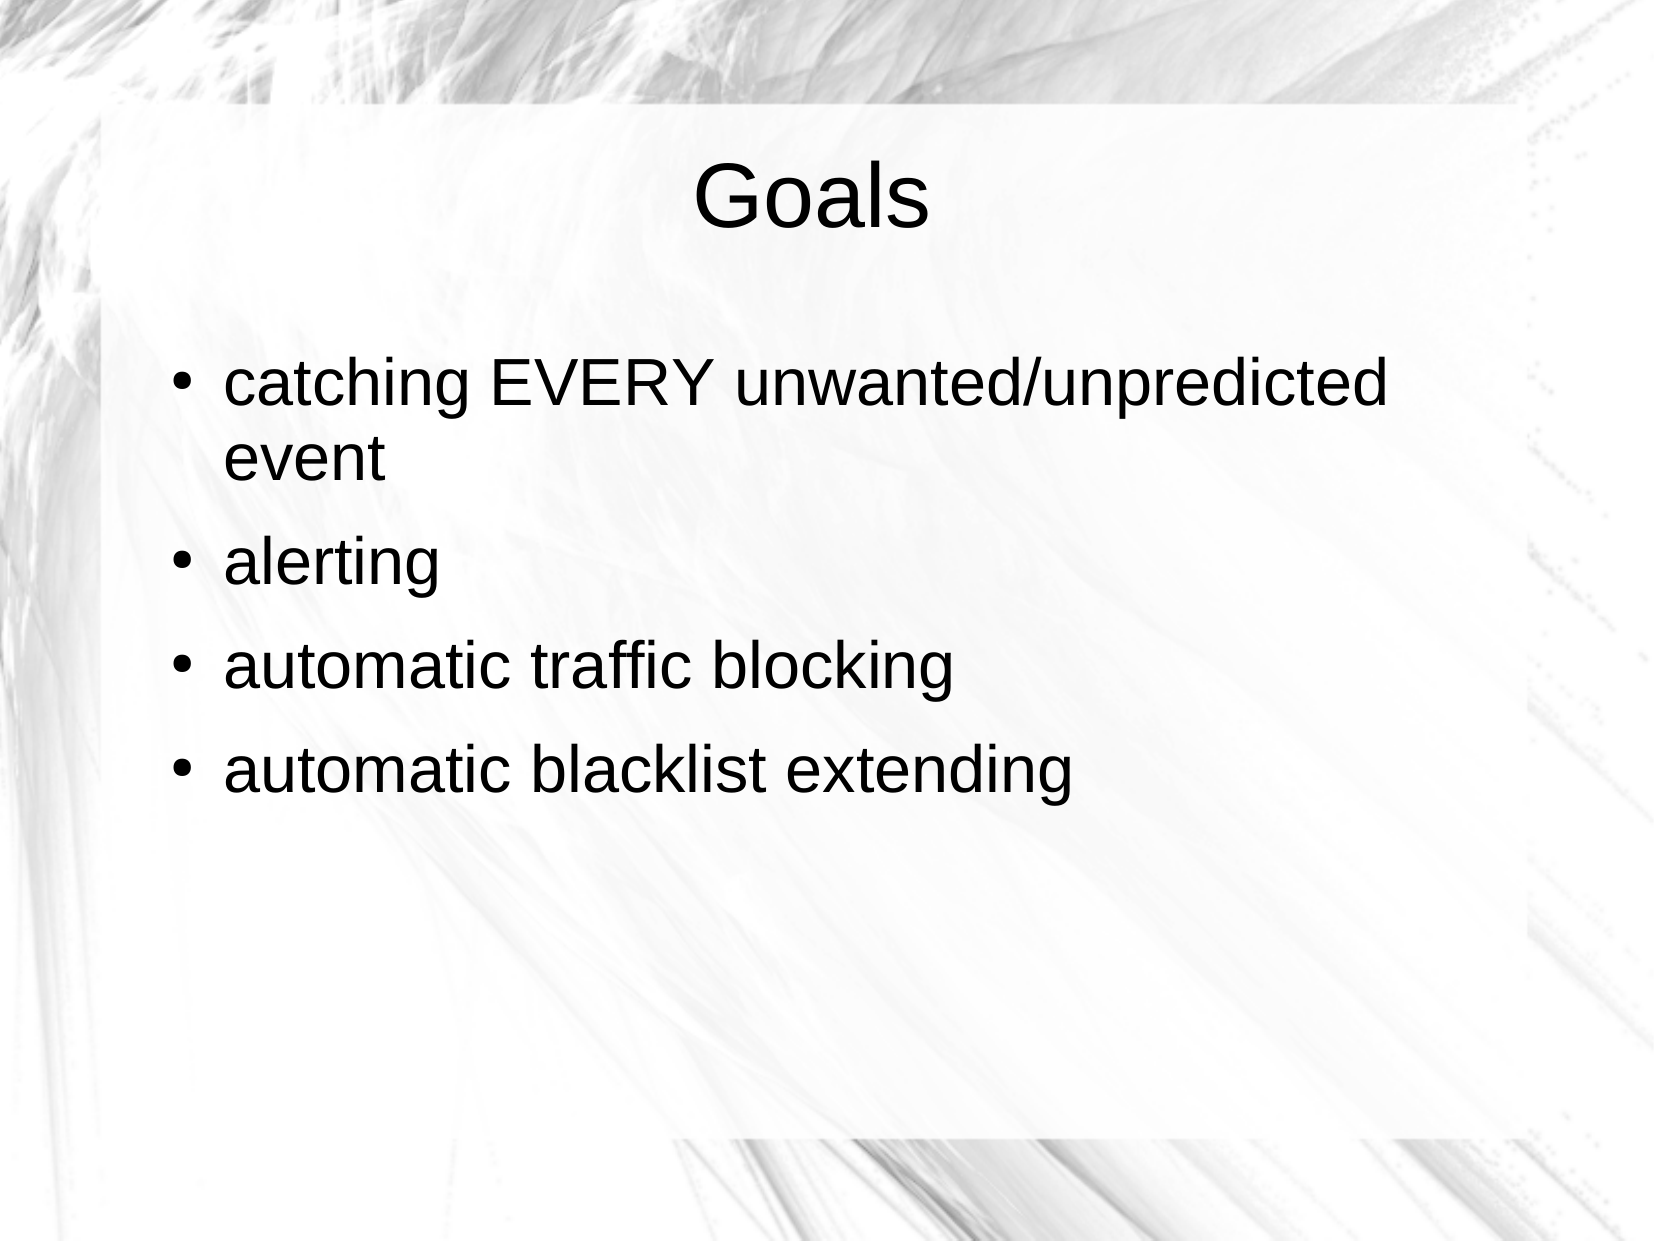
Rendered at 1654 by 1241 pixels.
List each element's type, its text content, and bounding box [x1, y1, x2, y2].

list catching EVERY unwanted/unpredicted event alerting automatic traffic blocking automatic blacklist extending [152, 344, 1534, 863]
title Goals [118, 112, 1506, 281]
picture [0, 0, 1654, 1241]
